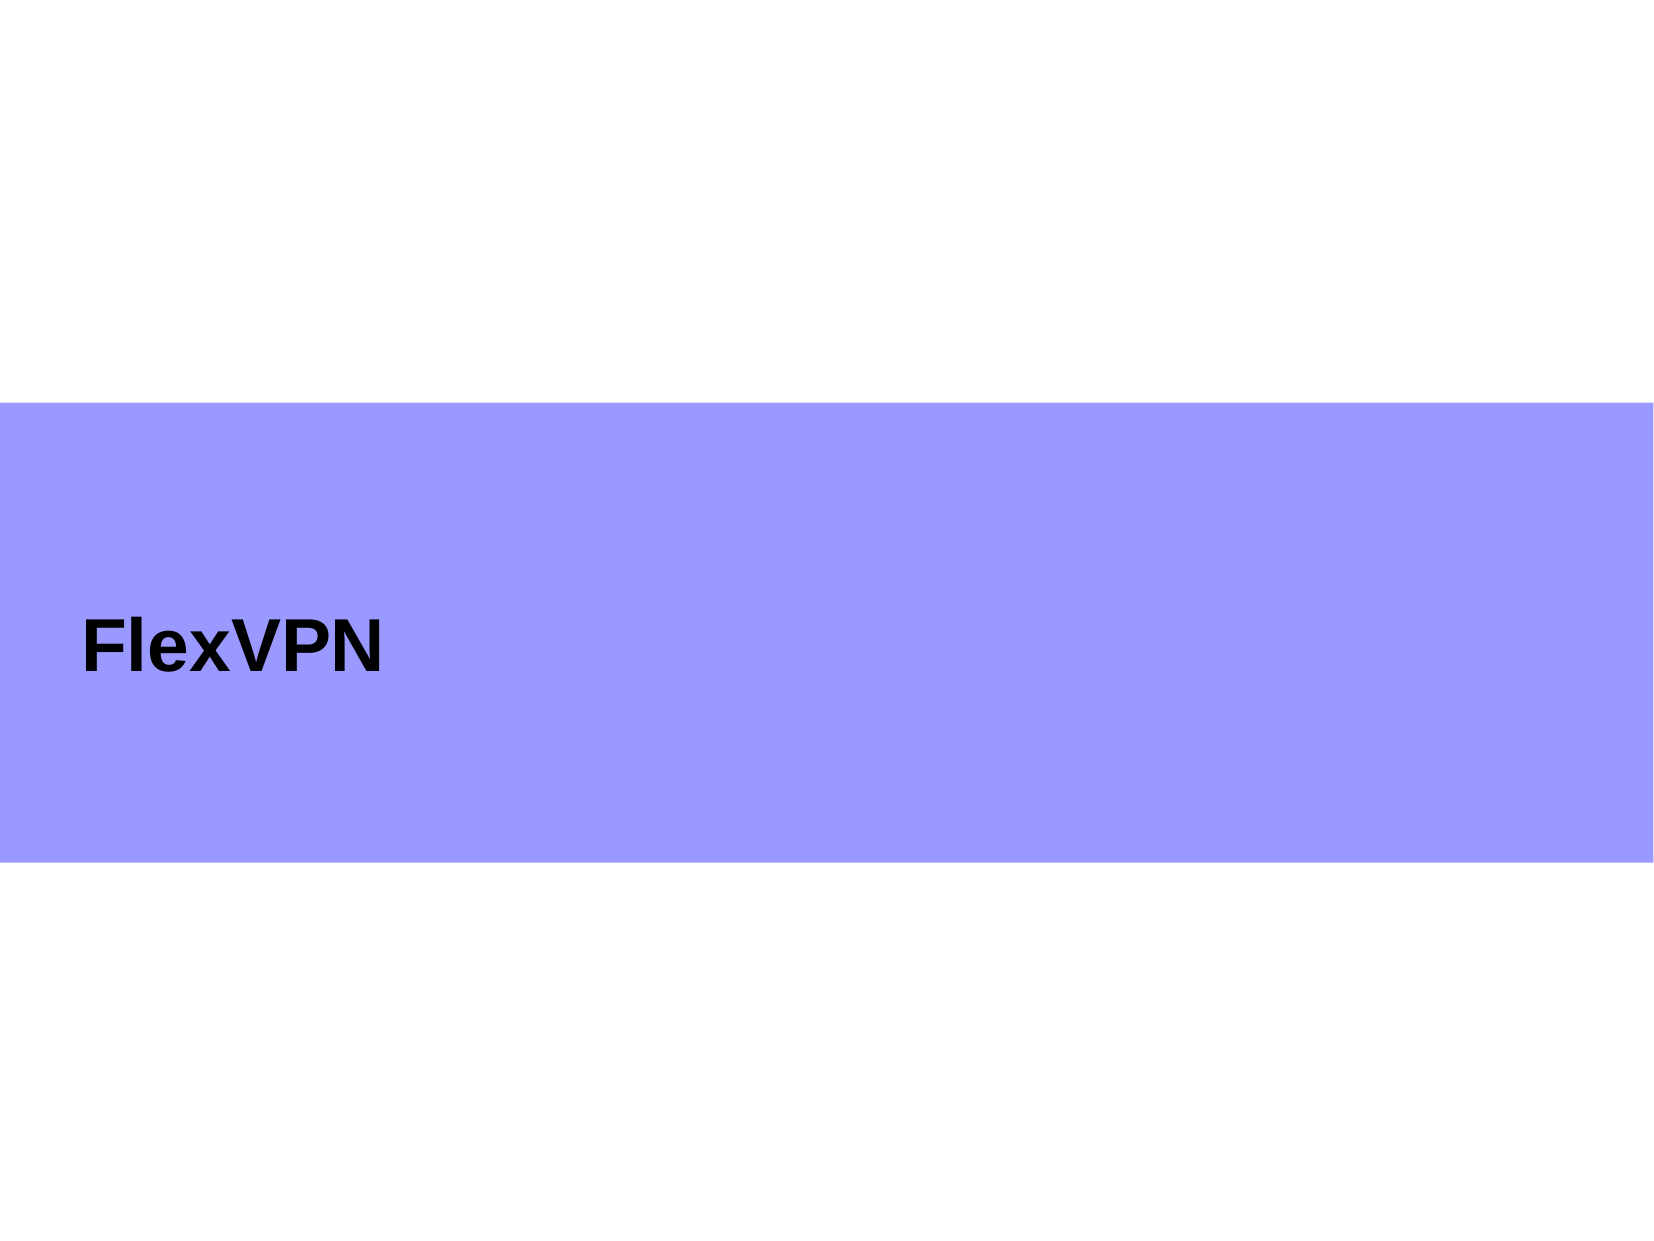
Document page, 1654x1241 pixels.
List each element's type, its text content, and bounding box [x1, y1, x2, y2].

text_box FlexVPN [67, 600, 1530, 772]
